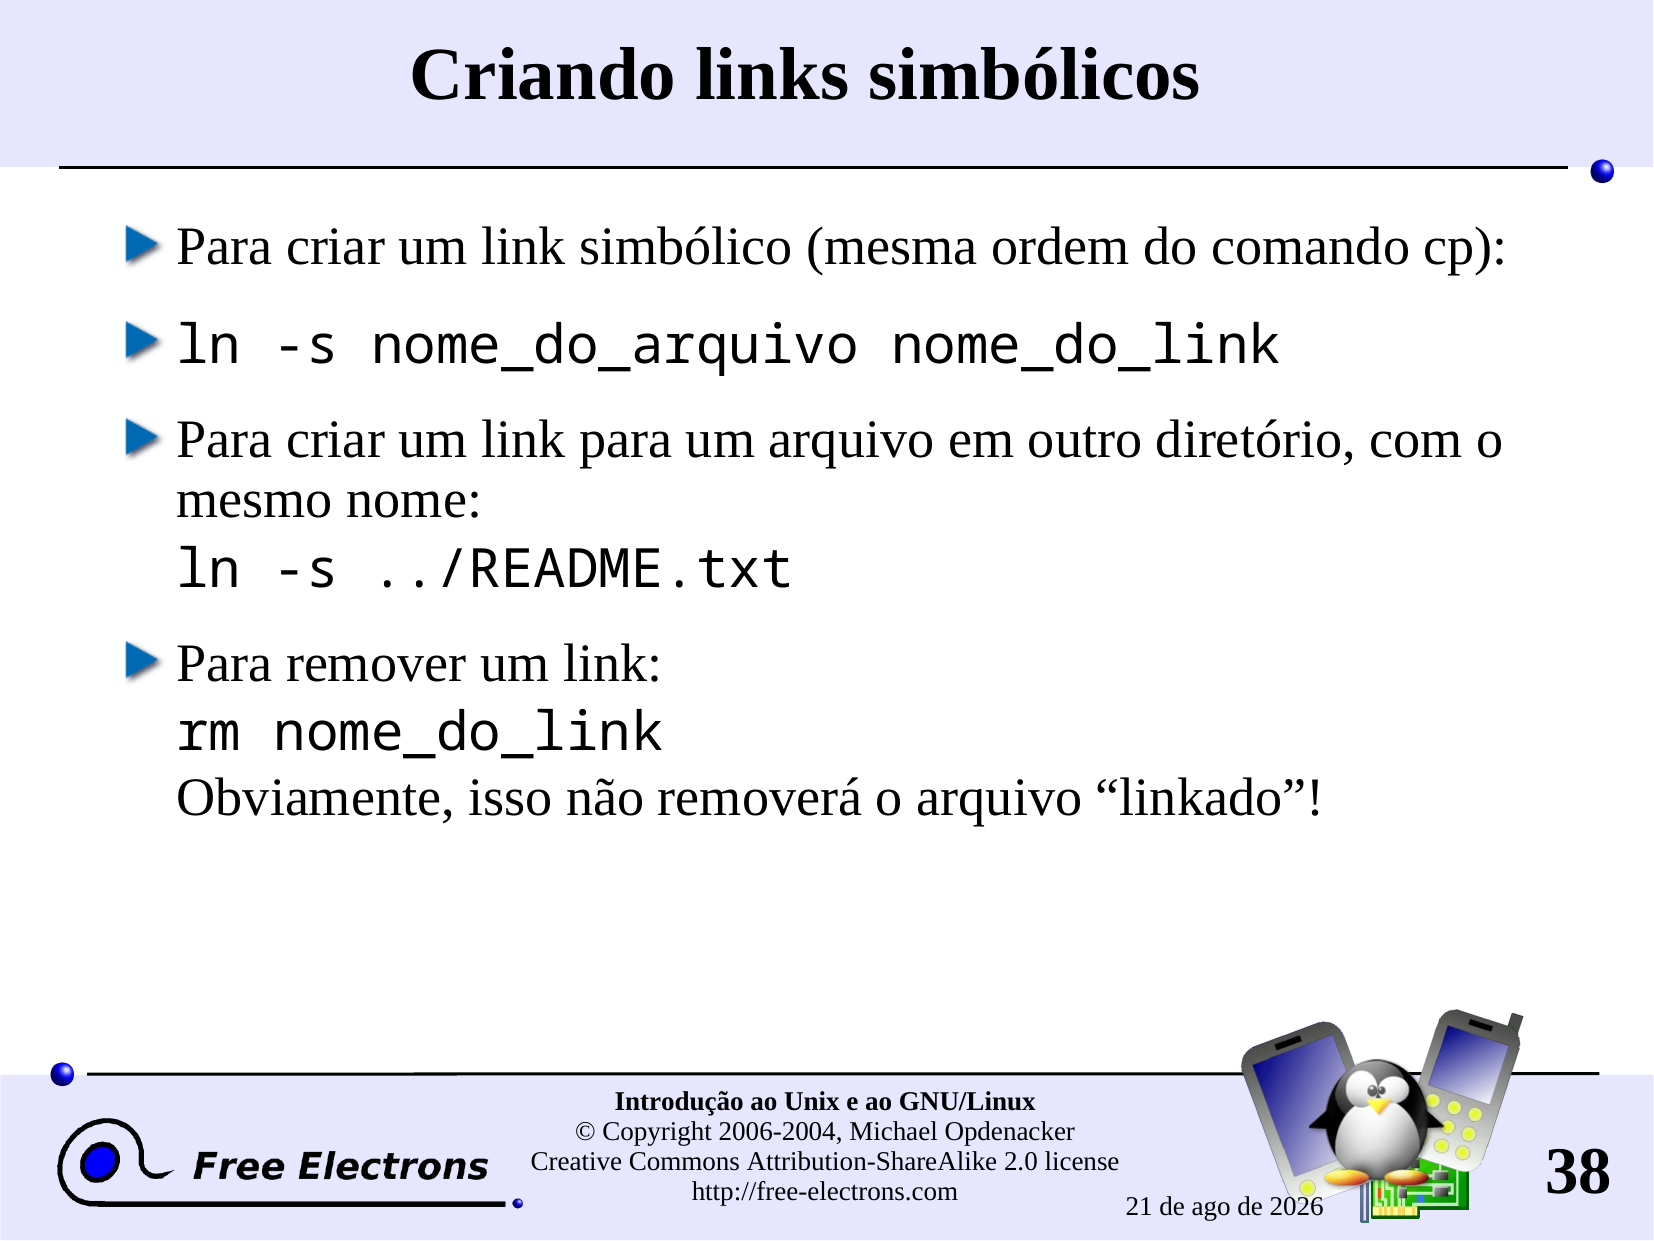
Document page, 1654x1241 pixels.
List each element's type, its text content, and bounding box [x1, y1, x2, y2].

list Para criar um link simbólico (mesma ordem do comando cp): ln -s nome_do_arquivo nome_do_link Para criar um link para um arquivo em outro diretório, com o mesmo nome: ln -s ../README.txt Para remover um link: rm nome_do_link Obviamente, isso não removerá o arquivo “linkado”! [105, 216, 1518, 1066]
picture [1231, 1007, 1538, 1241]
title Criando links simbólicos [60, 25, 1551, 124]
picture [50, 1107, 527, 1216]
picture [1286, 1198, 1293, 1214]
